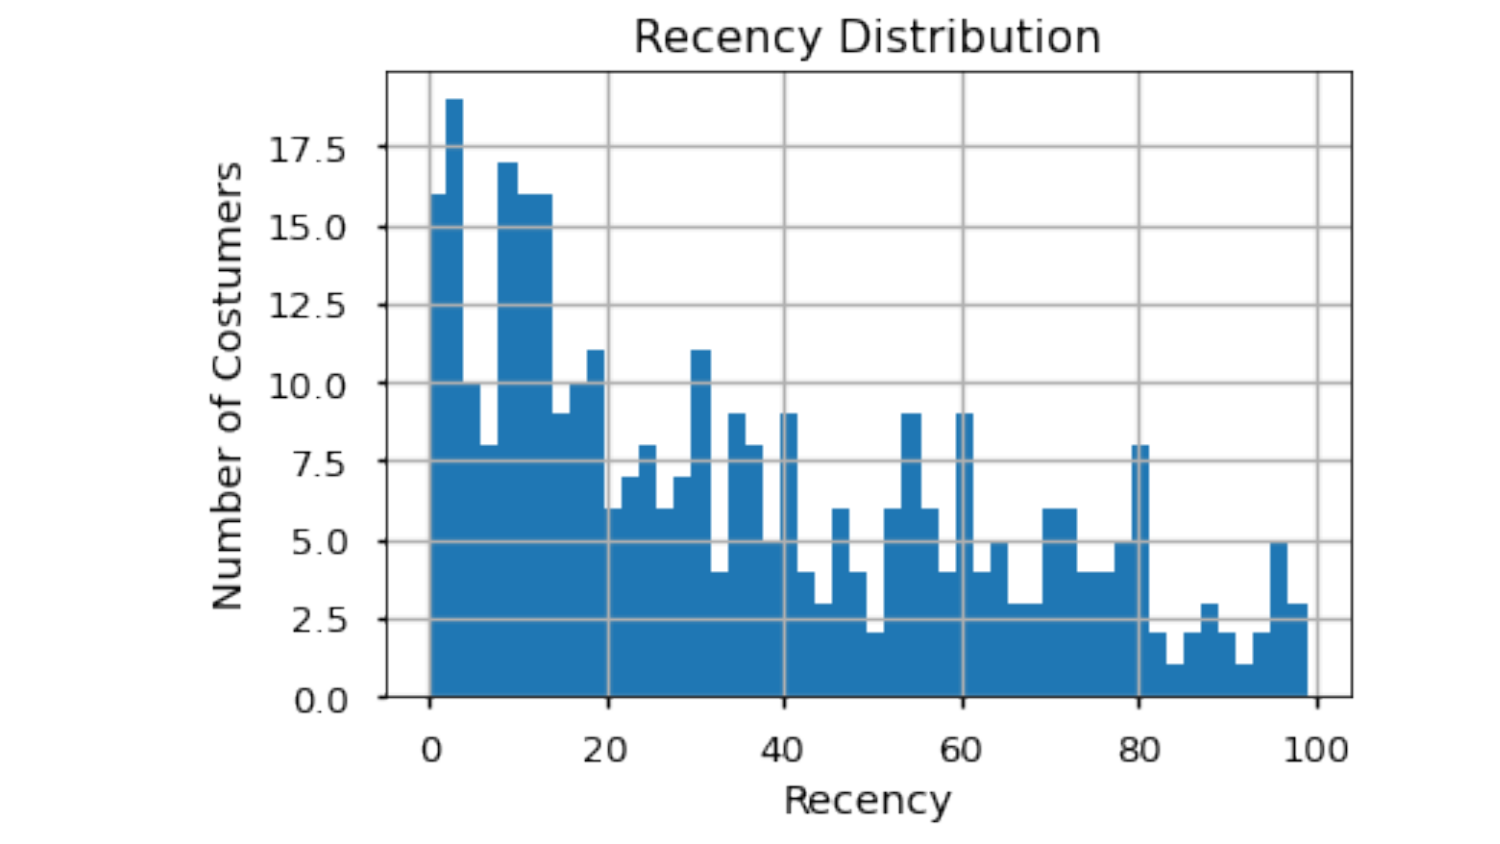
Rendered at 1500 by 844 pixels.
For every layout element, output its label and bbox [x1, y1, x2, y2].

picture [193, 0, 1372, 844]
